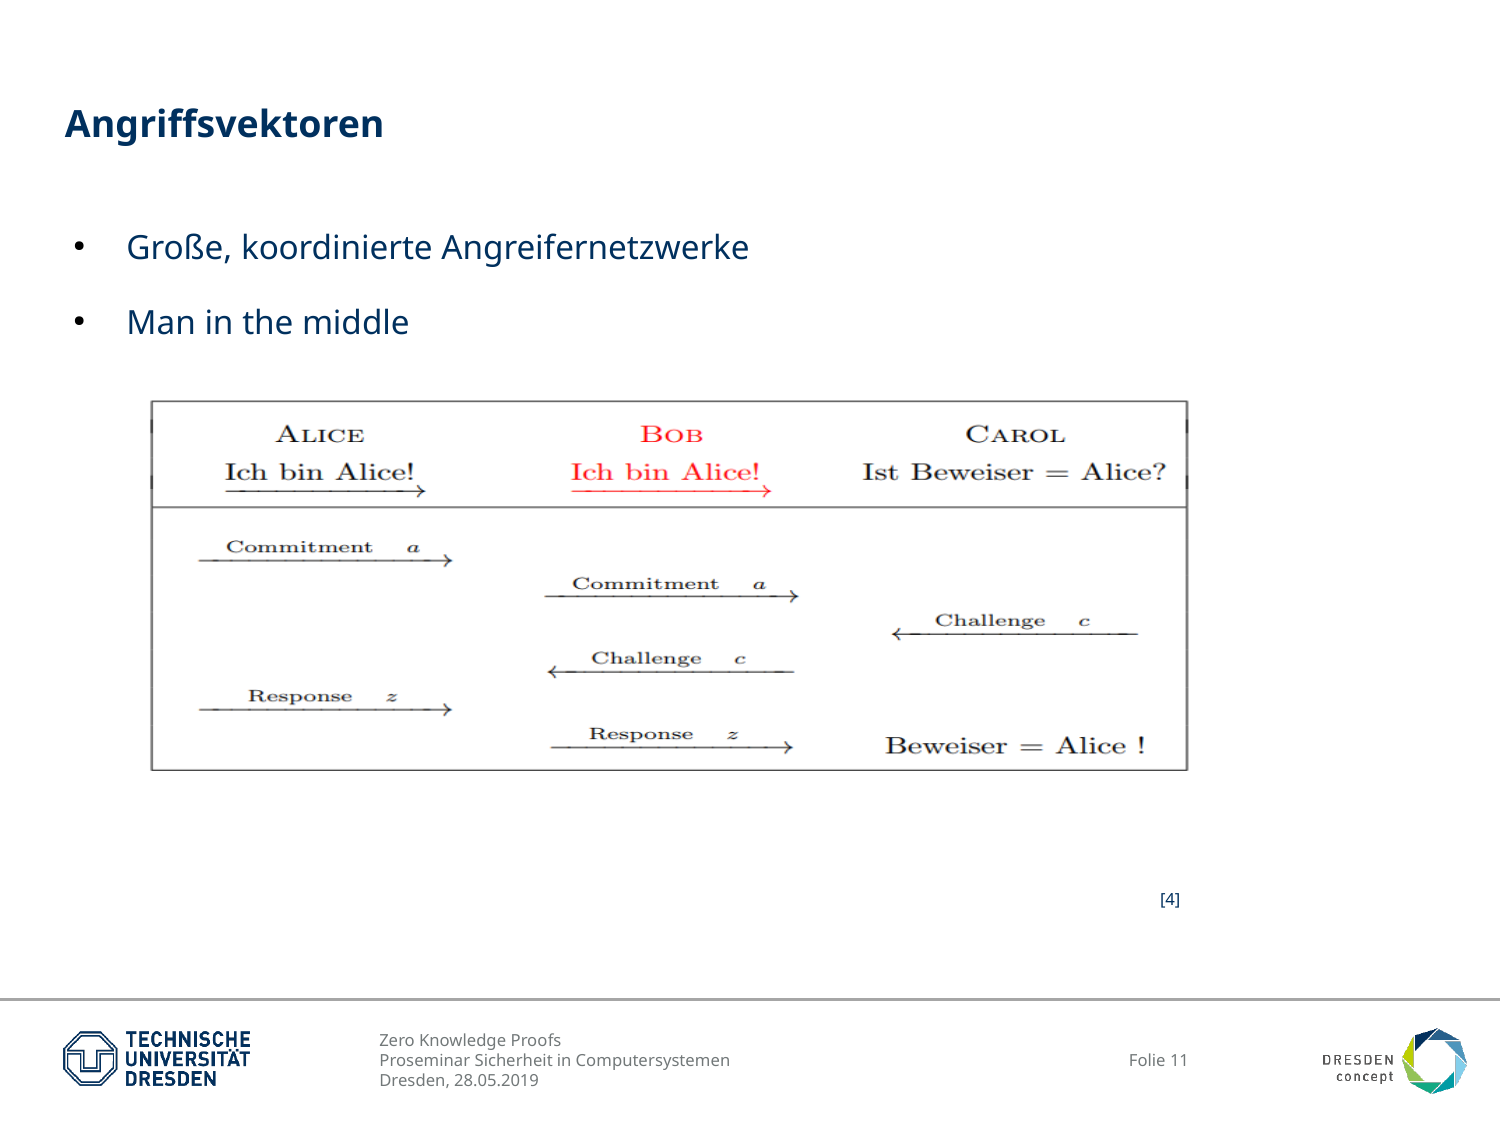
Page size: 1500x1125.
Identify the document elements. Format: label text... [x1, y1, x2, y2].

picture [135, 393, 1204, 781]
picture [63, 1031, 250, 1086]
title Angriffsvektoren [64, 56, 1437, 190]
list Große, koordinierte Angreifernetzwerke Man in the middle [4] [55, 224, 1430, 922]
picture [1323, 1028, 1467, 1094]
